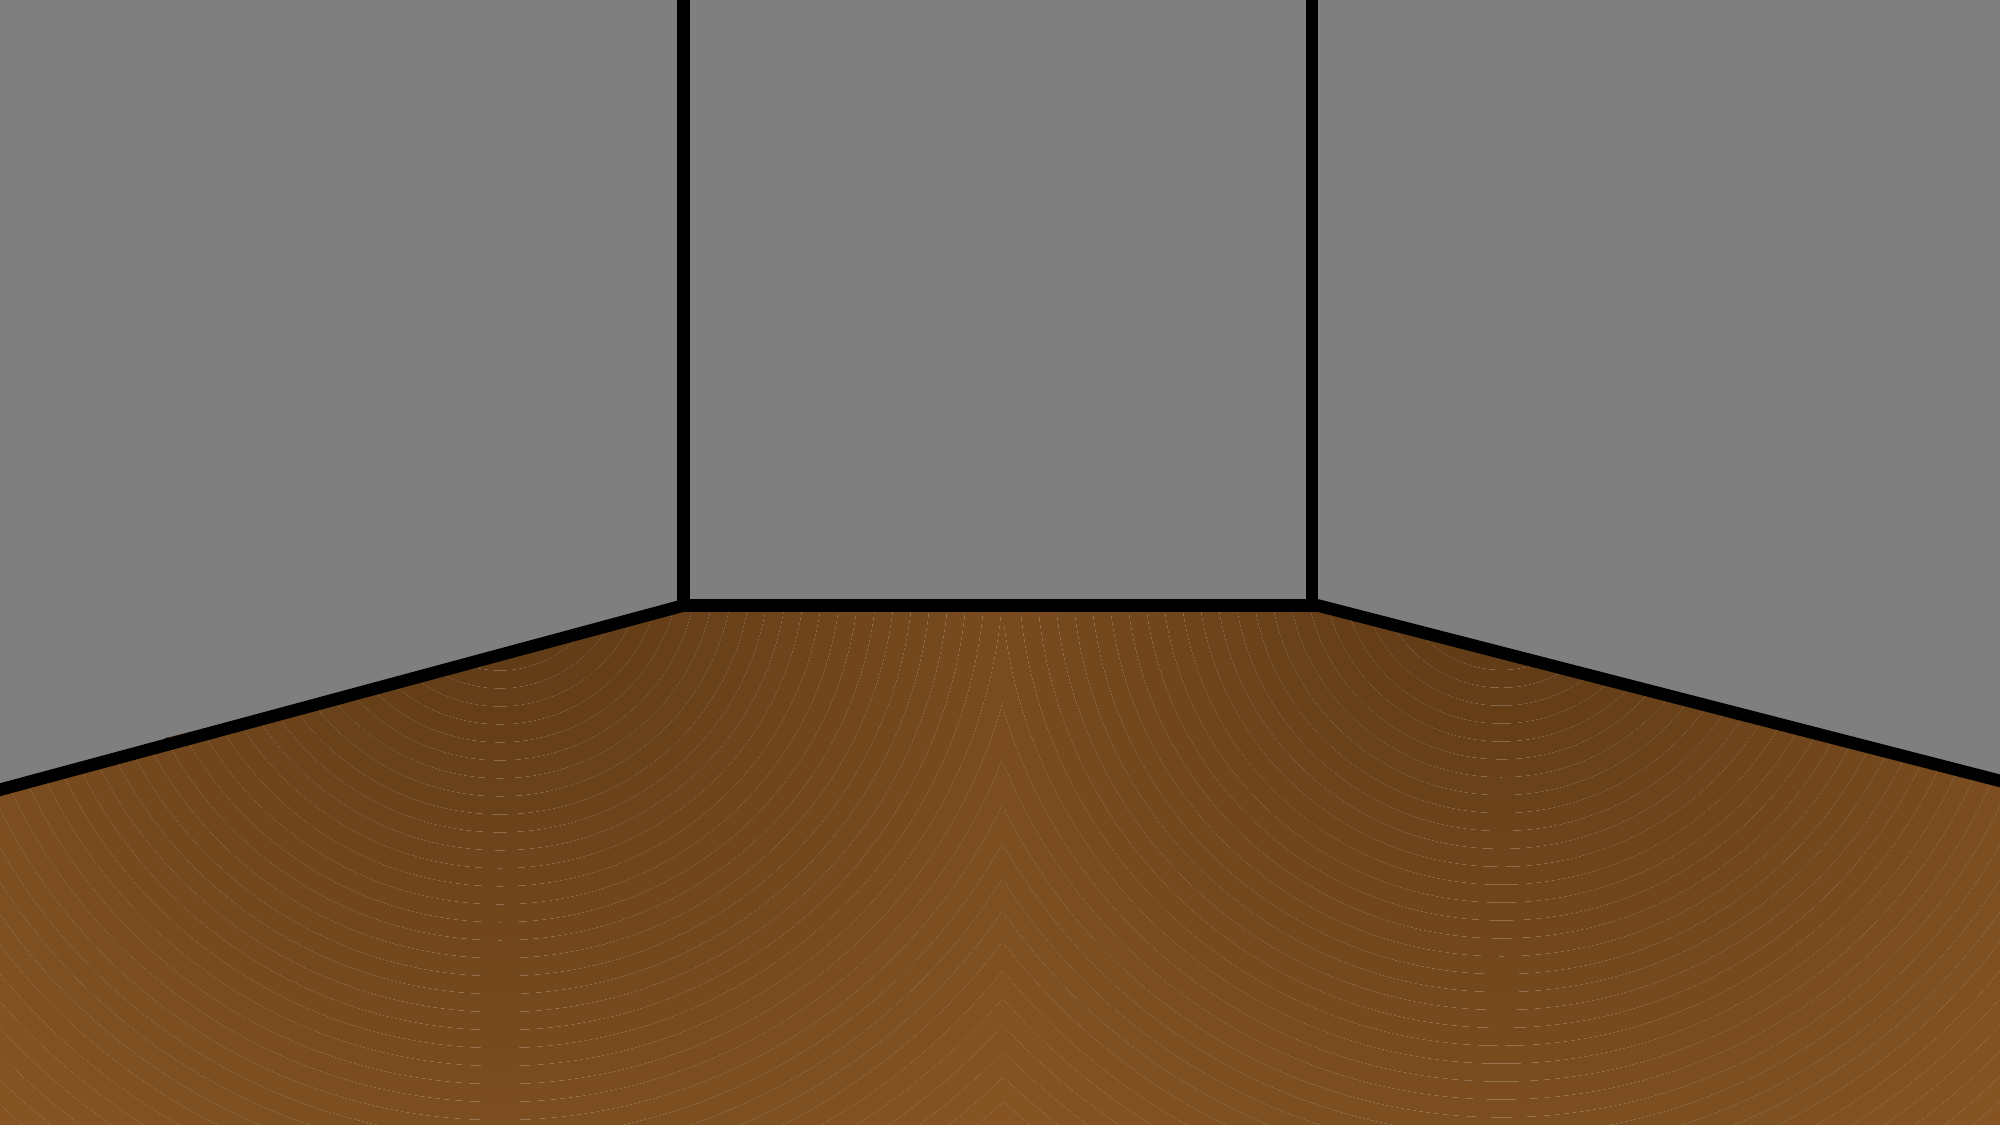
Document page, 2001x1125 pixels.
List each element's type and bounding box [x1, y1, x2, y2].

text_box [0, 0, 2000, 1125]
